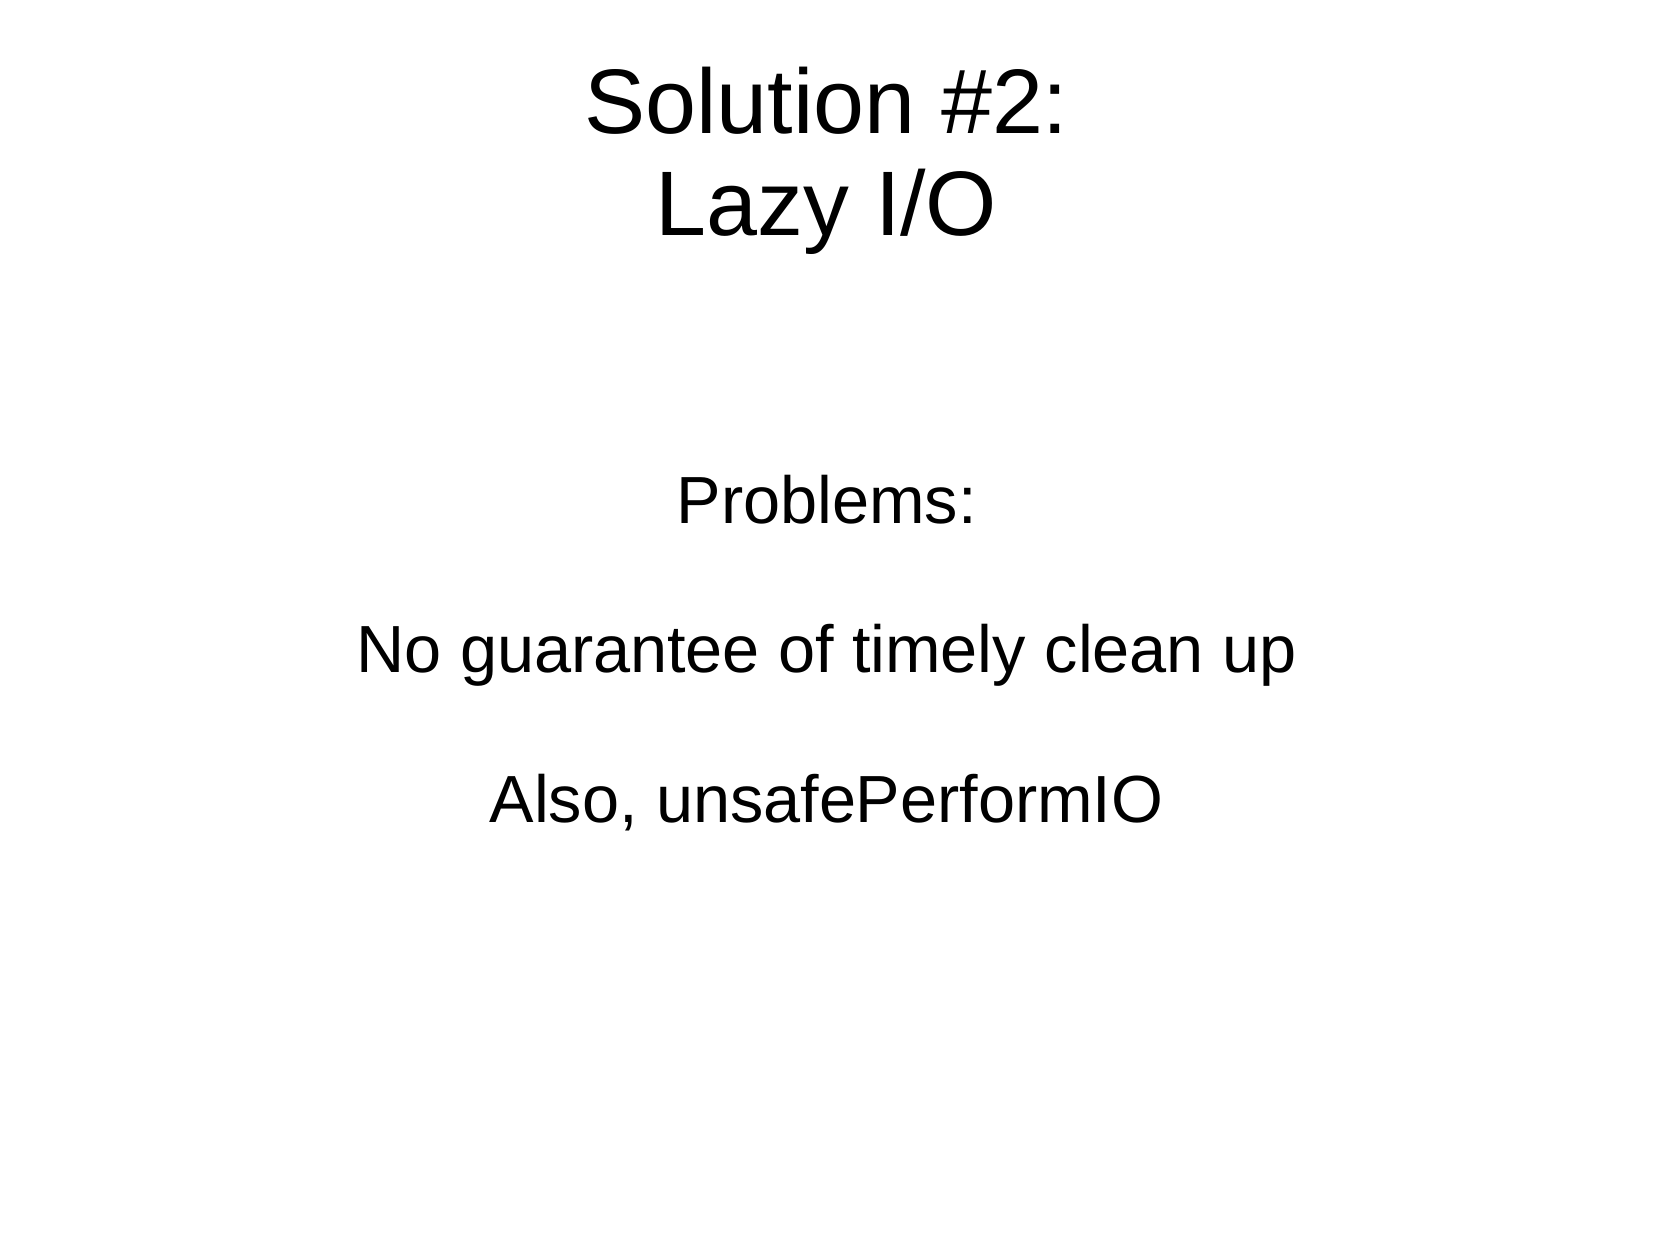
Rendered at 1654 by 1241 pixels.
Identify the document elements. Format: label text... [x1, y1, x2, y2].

subtitle Problems: No guarantee of timely clean up Also, unsafePerformIO [82, 290, 1571, 1010]
title Solution #2: Lazy I/O [82, 49, 1571, 257]
